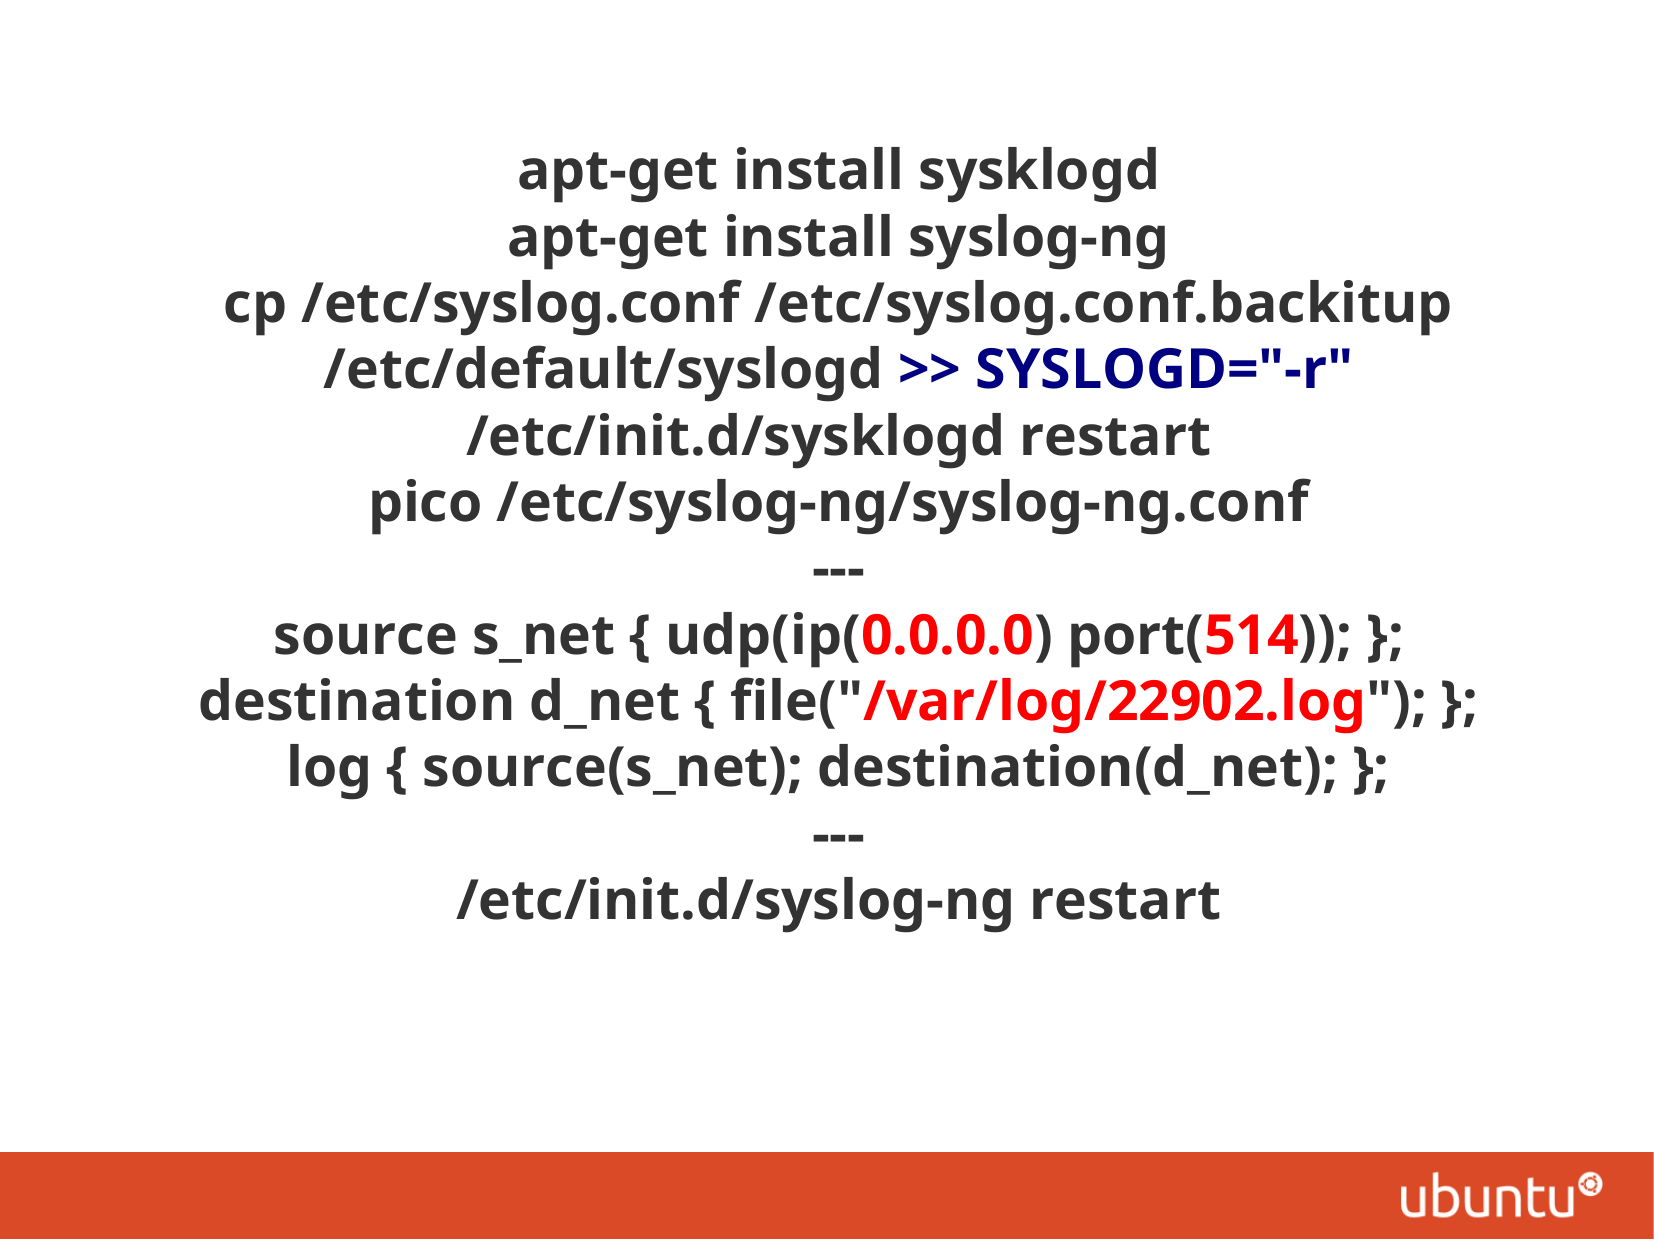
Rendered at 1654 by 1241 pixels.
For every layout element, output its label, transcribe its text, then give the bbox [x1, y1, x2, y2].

list apt-get install sysklogd apt-get install syslog-ng cp /etc/syslog.conf /etc/syslog.conf.backitup /etc/default/syslogd >> SYSLOGD="-r" /etc/init.d/sysklogd restart pico /etc/syslog-ng/syslog-ng.conf --- source s_net { udp(ip(0.0.0.0) port(514)); }; destination d_net { file("/var/log/22902.log"); }; log { source(s_net); destination(d_net); }; --- /etc/init.d/syslog-ng restart [83, 126, 1595, 945]
picture [0, 1152, 1654, 1239]
